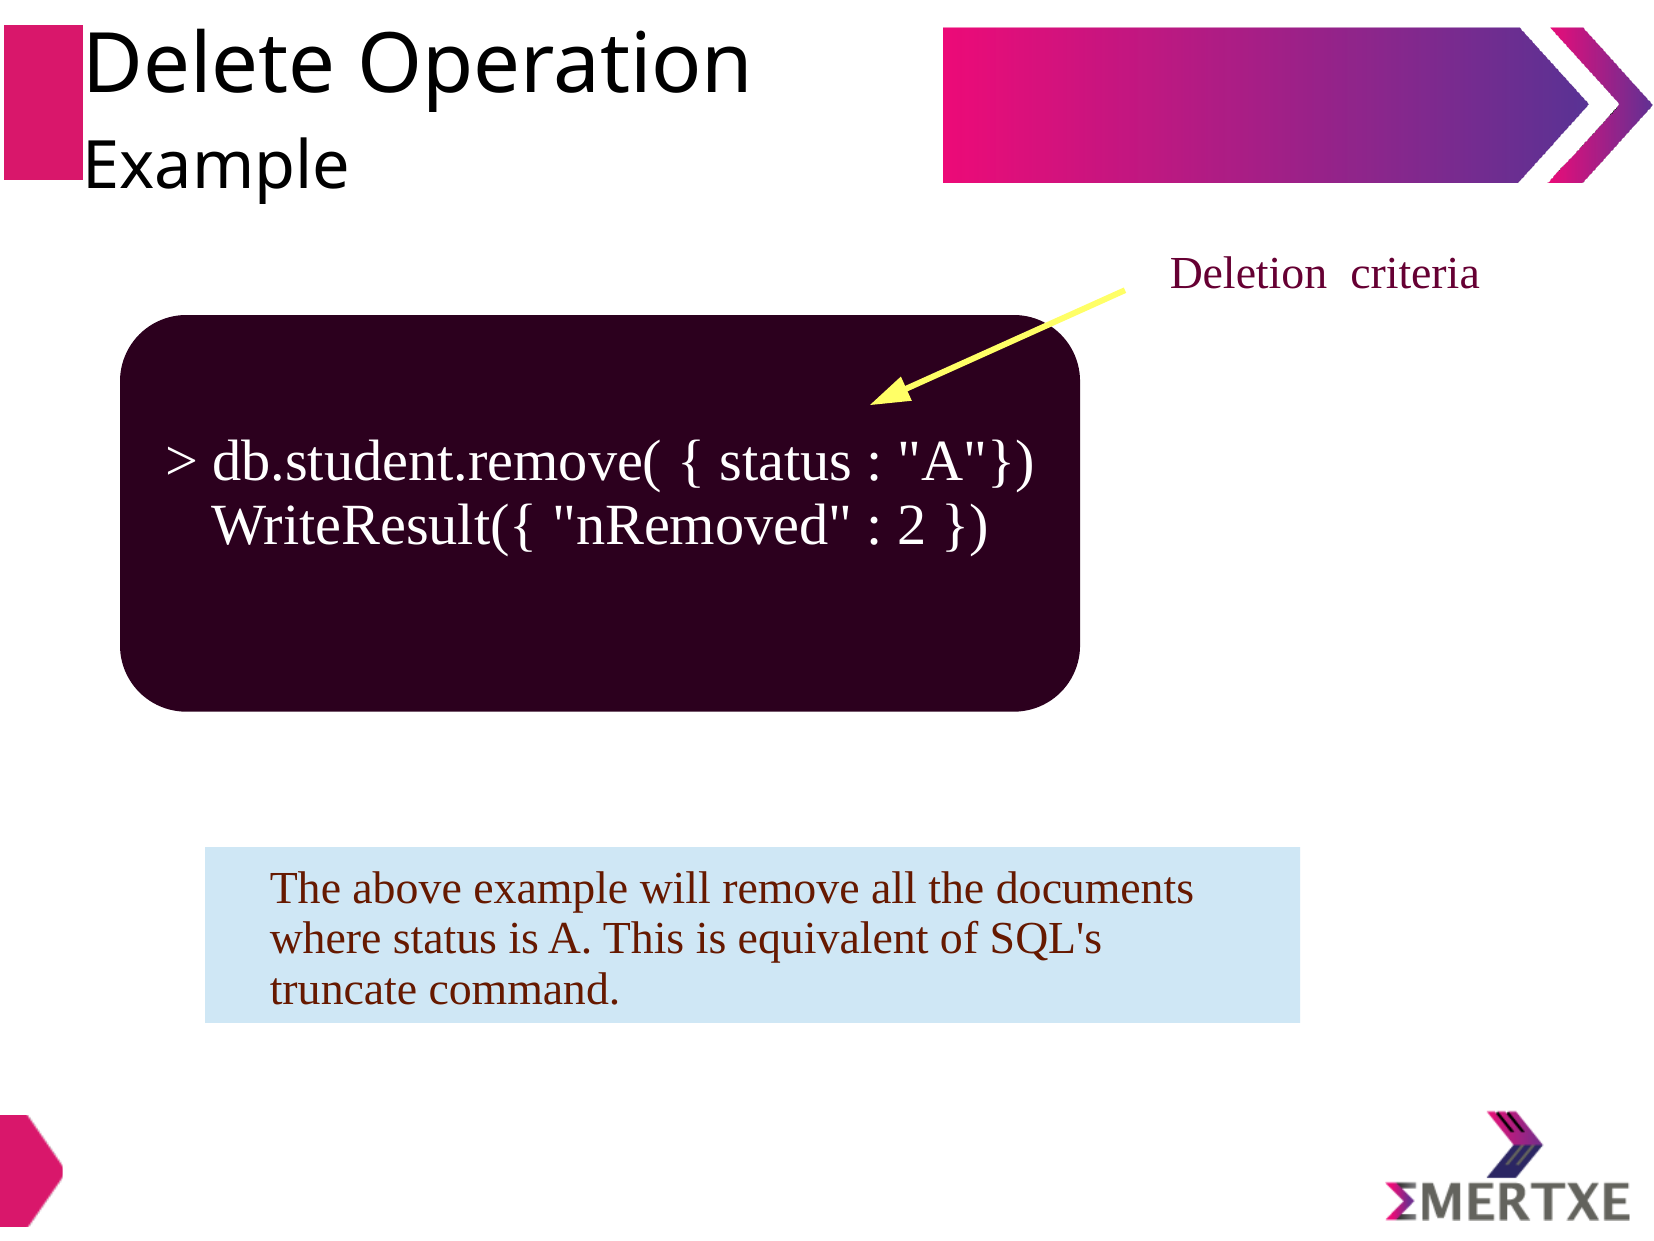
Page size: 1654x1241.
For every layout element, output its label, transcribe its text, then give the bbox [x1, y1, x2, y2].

picture [1385, 1107, 1631, 1221]
text_box [205, 847, 1301, 1023]
text_box The above example will remove all the documents where status is A. This is equivalent of SQL's truncate command. [255, 855, 1231, 1023]
title Delete Operation Example [82, 2, 1571, 210]
text_box Deletion criteria [1155, 240, 1501, 346]
picture [1571, 27, 1653, 183]
list [82, 290, 1571, 1010]
